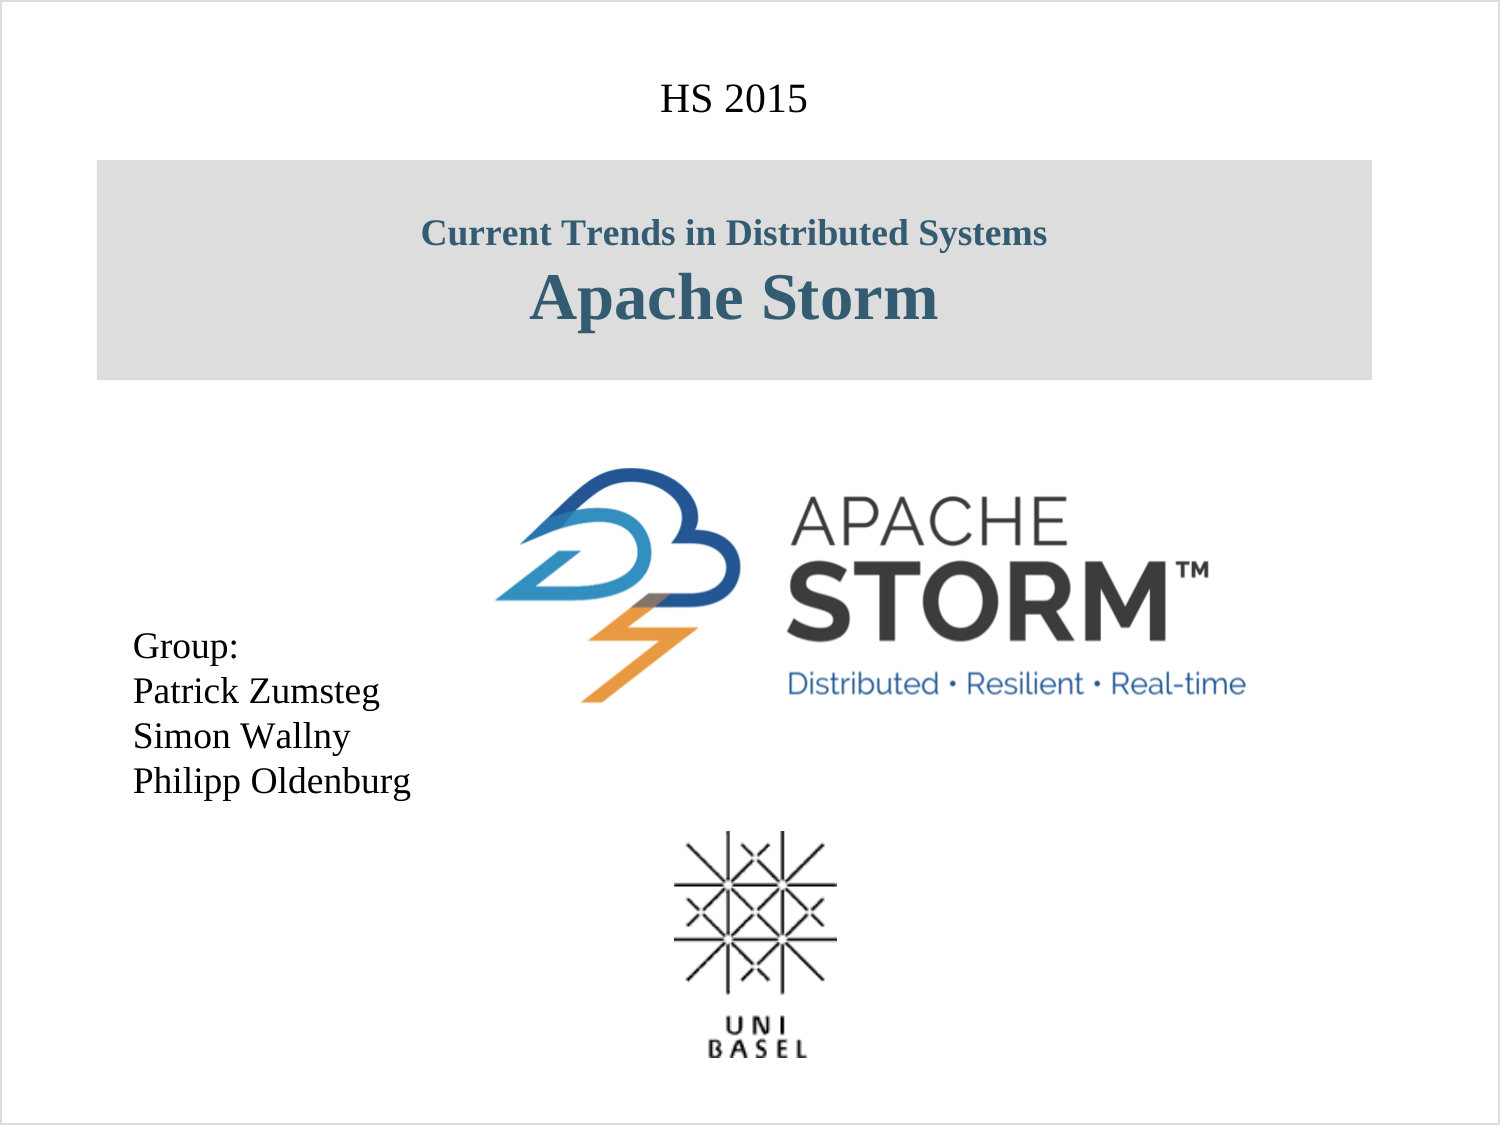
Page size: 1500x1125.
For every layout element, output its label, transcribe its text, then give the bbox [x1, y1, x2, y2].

text_box HS 2015 [209, 63, 1260, 139]
text_box Current Trends in Distributed Systems Apache Storm [96, 160, 1372, 381]
picture [413, 415, 1389, 798]
picture [674, 831, 837, 1059]
text_box Group: Patrick Zumsteg Simon Wallny Philipp Oldenburg [118, 613, 427, 809]
